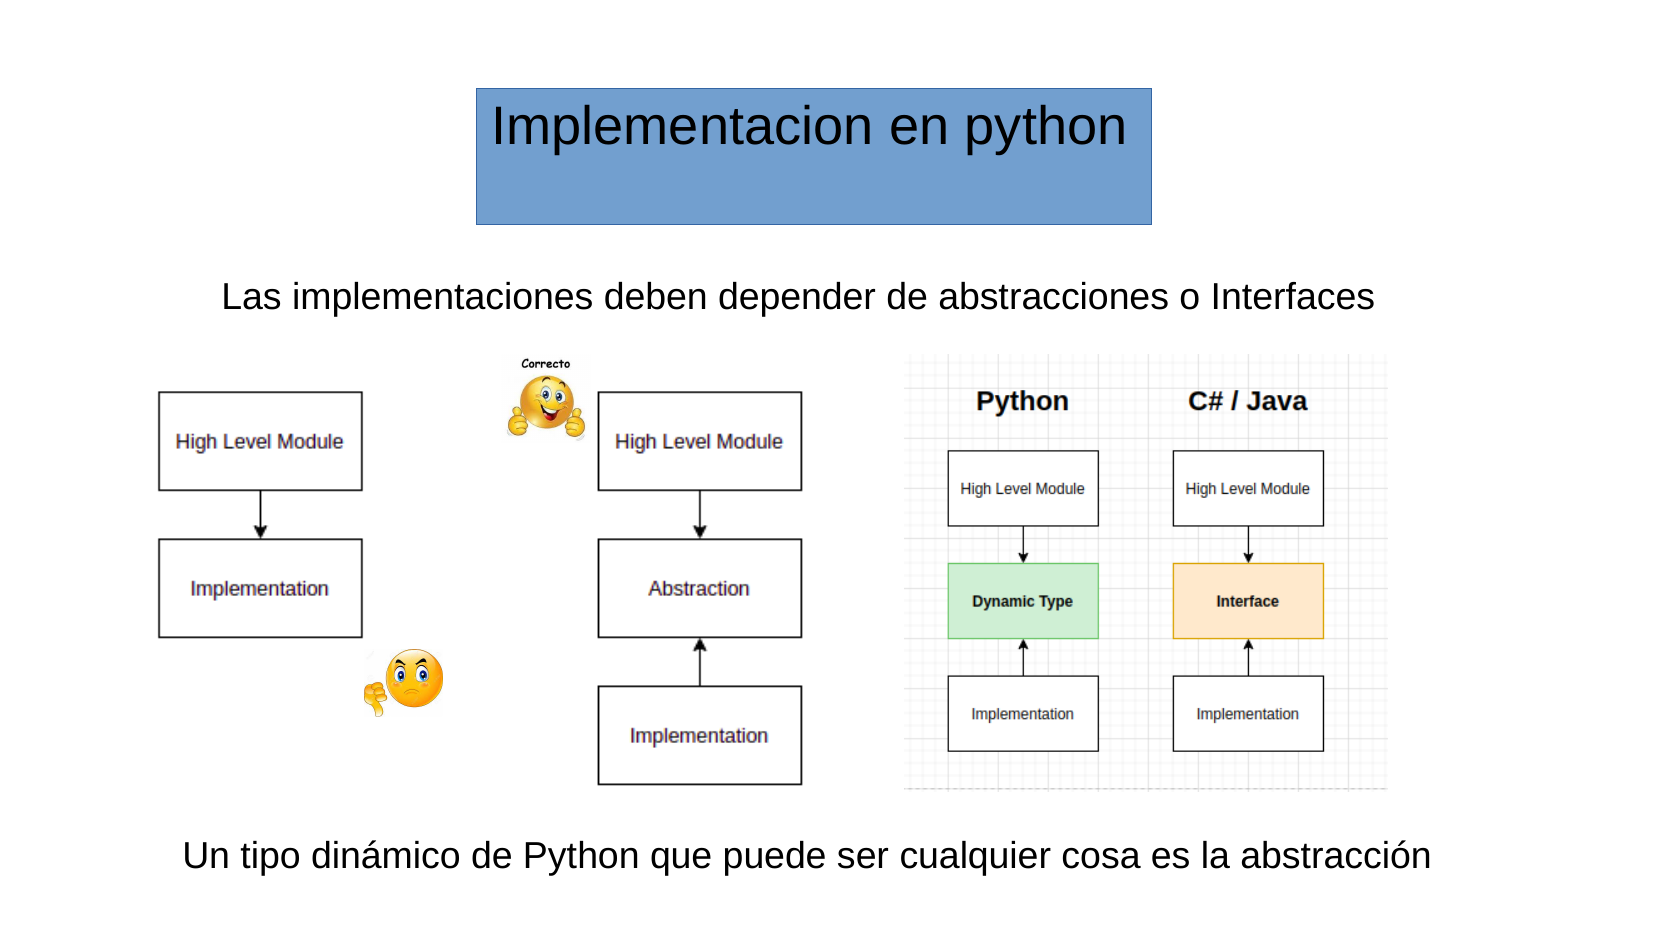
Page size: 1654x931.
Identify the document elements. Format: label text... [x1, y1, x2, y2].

picture [118, 354, 860, 810]
picture [904, 354, 1388, 792]
text_box Implementacion en python [476, 88, 1152, 225]
text_box Un tipo dinámico de Python que puede ser cualquier cosa es la abstracción [167, 826, 1447, 884]
text_box Las implementaciones deben depender de abstracciones o Interfaces [206, 267, 1447, 367]
